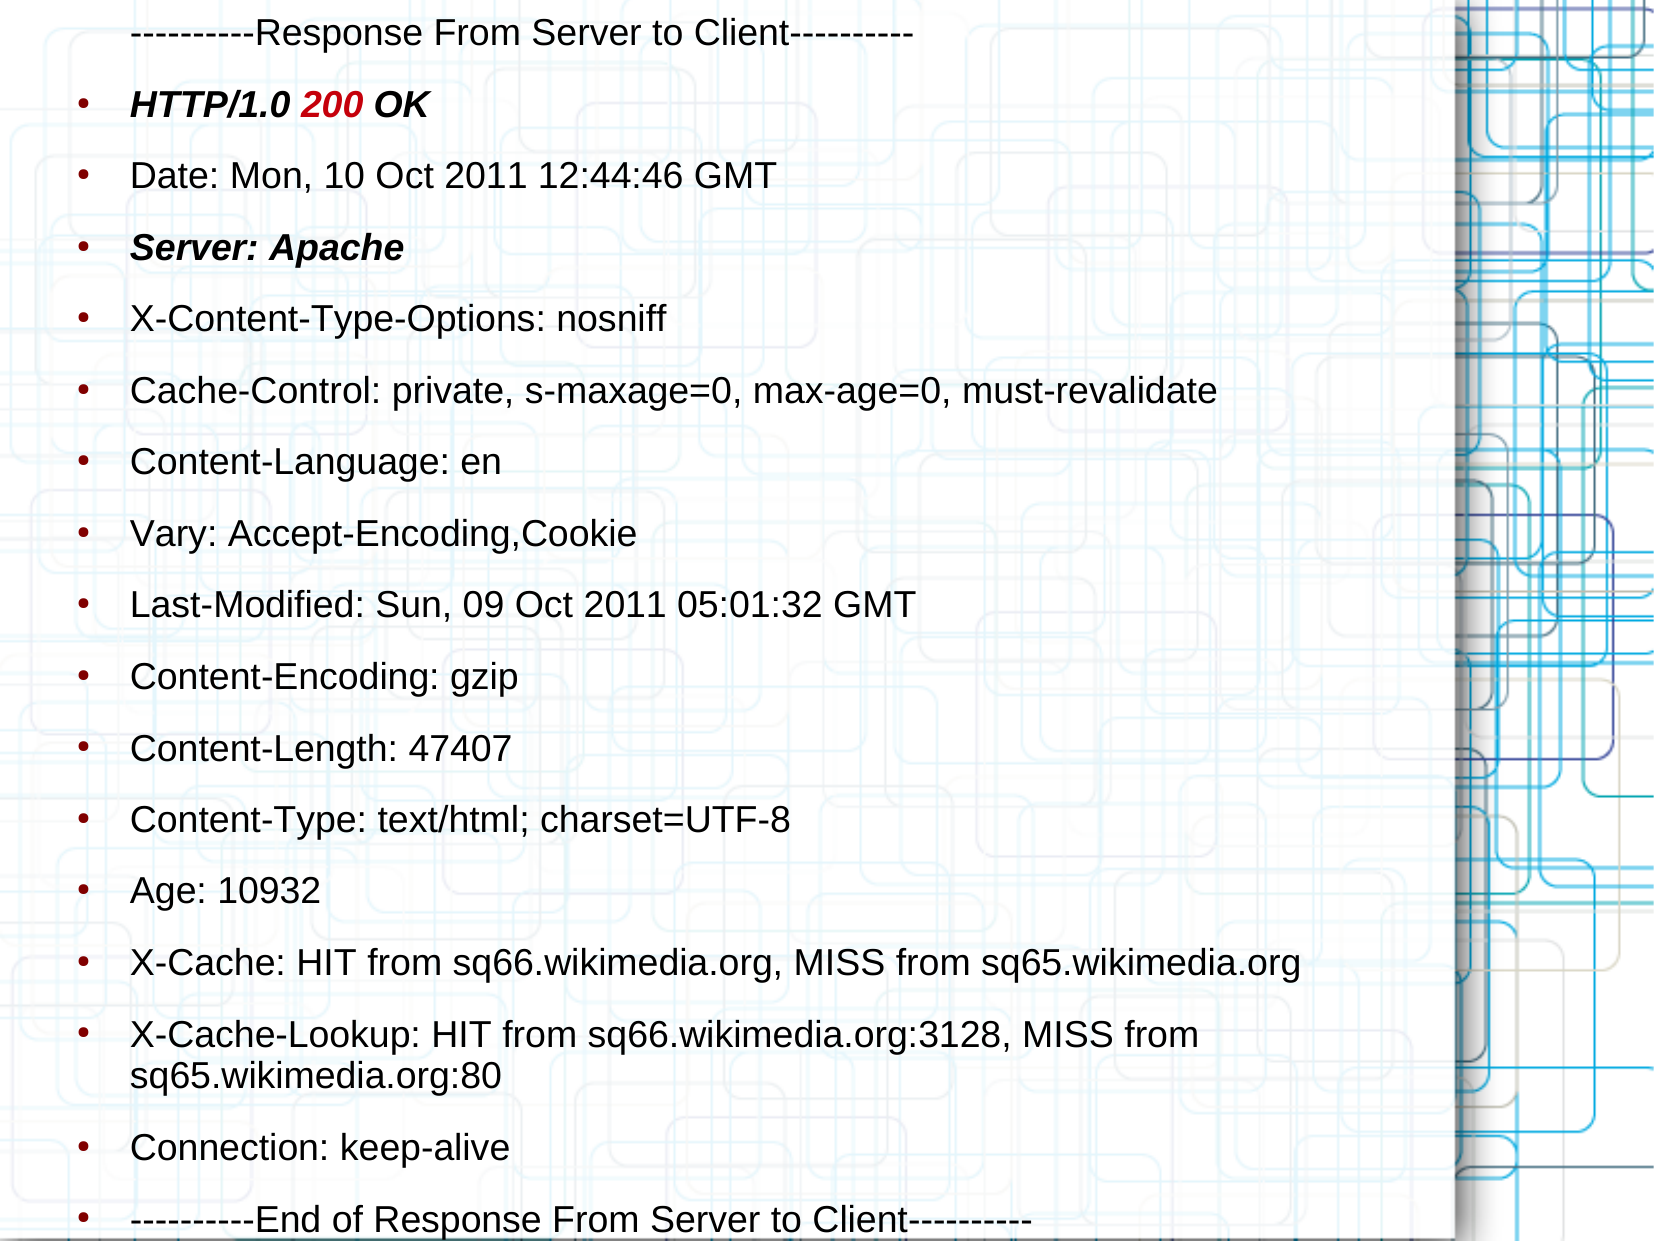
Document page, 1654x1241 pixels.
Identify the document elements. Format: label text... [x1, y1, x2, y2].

picture [0, 0, 1654, 1241]
list ----------Response From Server to Client---------- HTTP/1.0 200 OK Date: Mon, 10 Oct 2011 12:44:46 GMT Server: Apache X-Content-Type-Options: nosniff Cache-Control: private, s-maxage=0, max-age=0, must-revalidate Content-Language: en Vary: Accept-Encoding,Cookie Last-Modified: Sun, 09 Oct 2011 05:01:32 GMT Content-Encoding: gzip Content-Length: 47407 Content-Type: text/html; charset=UTF-8 Age: 10932 X-Cache: HIT from sq66.wikimedia.org, MISS from sq65.wikimedia.org X-Cache-Lookup: HIT from sq66.wikimedia.org:3128, MISS from sq65.wikimedia.org:80 Connection: keep-alive ----------End of Response From Server to Client---------- [59, 11, 1394, 1241]
